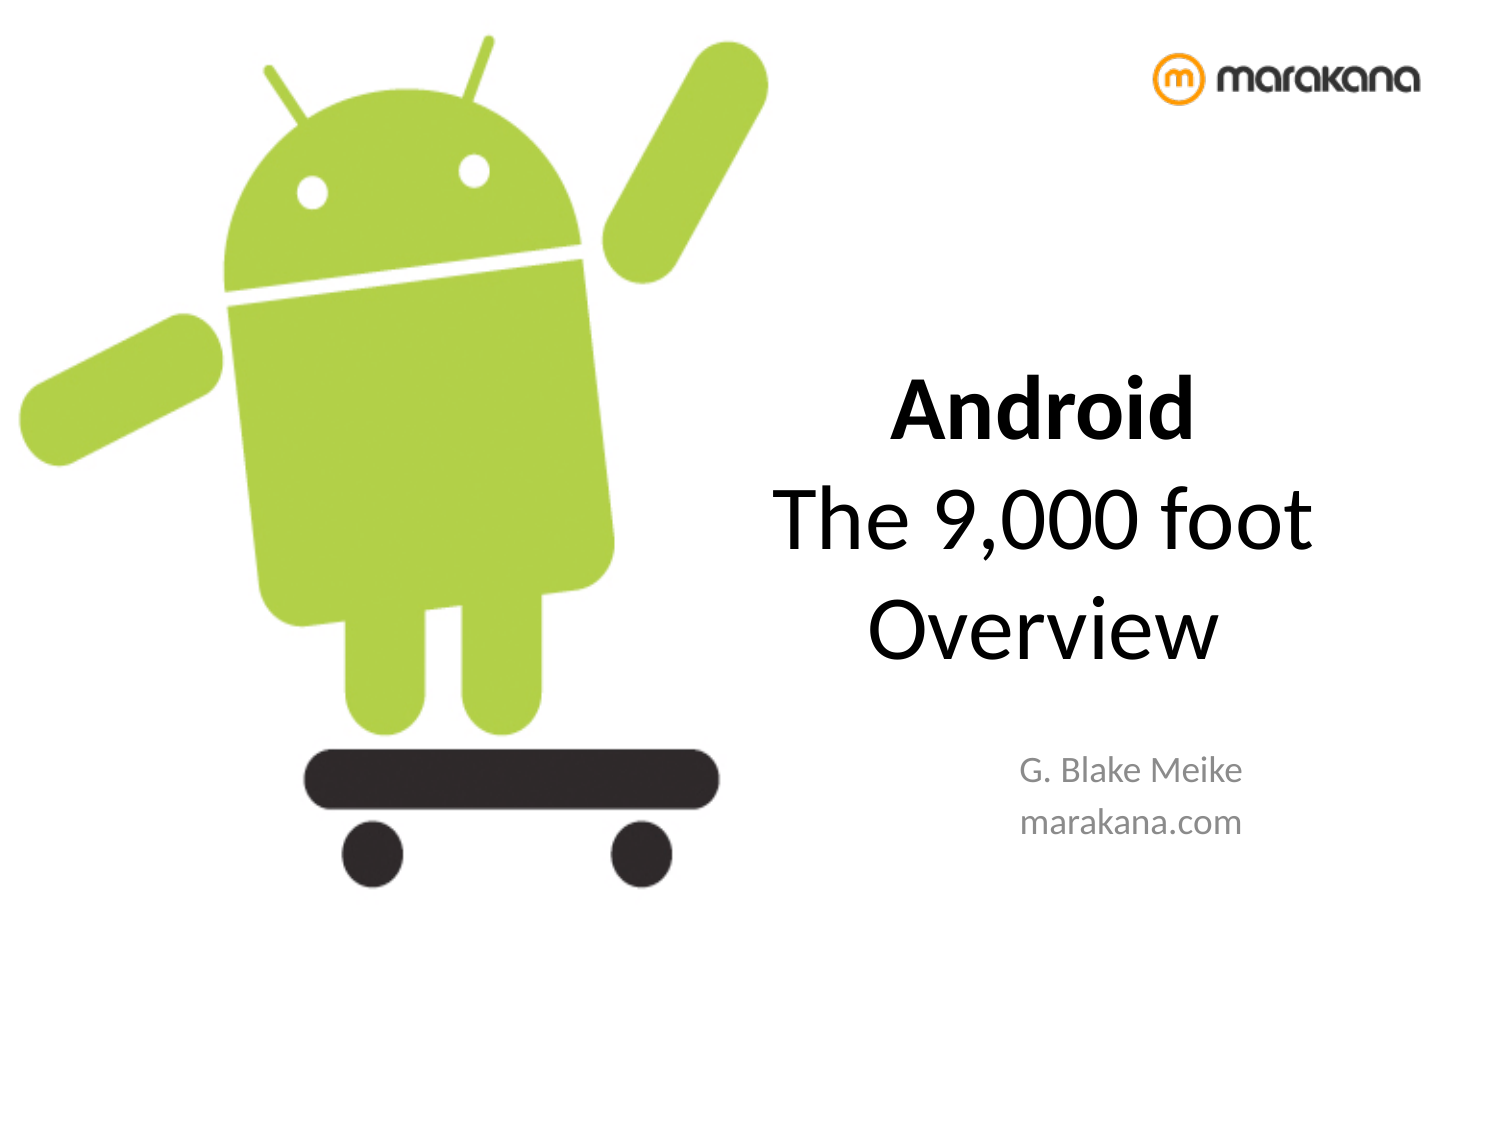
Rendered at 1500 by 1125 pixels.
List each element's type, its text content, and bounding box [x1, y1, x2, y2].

picture [1149, 45, 1425, 114]
picture [0, 0, 857, 925]
title Android The 9,000 foot Overview [650, 249, 1438, 775]
subtitle G. Blake Meike marakana.com [857, 775, 1407, 850]
